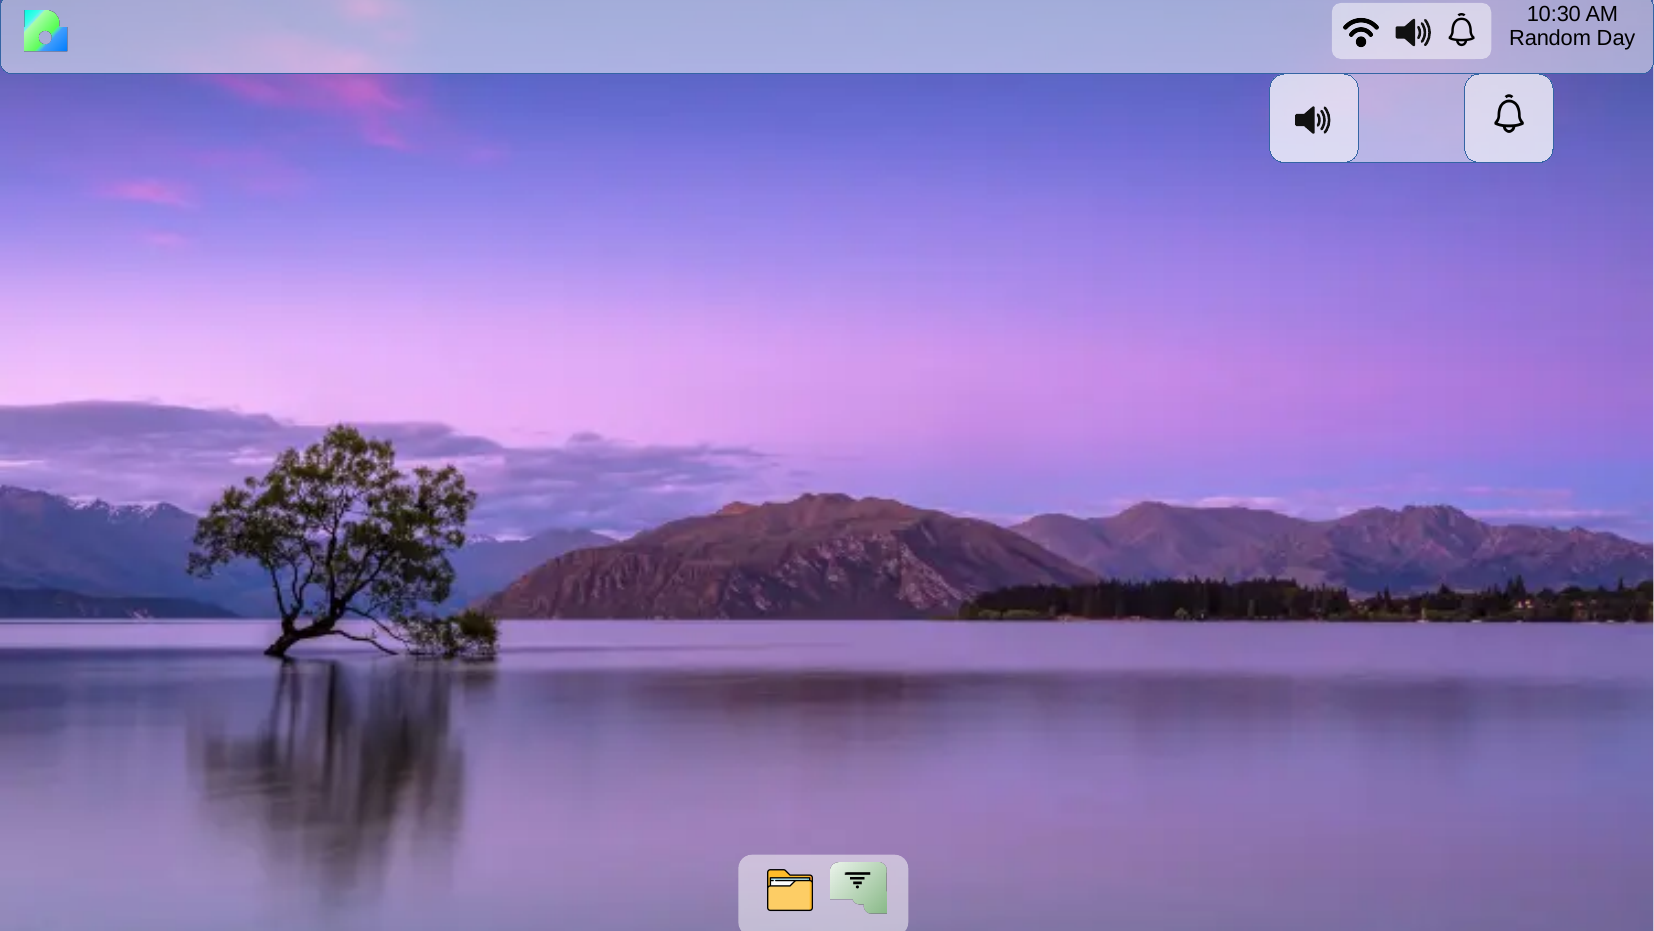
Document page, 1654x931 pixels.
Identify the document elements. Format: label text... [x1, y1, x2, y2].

picture [1343, 14, 1379, 51]
picture [1488, 92, 1530, 135]
picture [767, 867, 813, 913]
picture [1443, 11, 1480, 48]
picture [1393, 12, 1433, 52]
text_box 10:30 AM Random Day [1491, 0, 1654, 64]
picture [830, 862, 887, 919]
text_box [738, 854, 909, 931]
picture [0, 0, 1654, 931]
picture [1293, 100, 1332, 139]
text_box [89, 0, 1654, 163]
